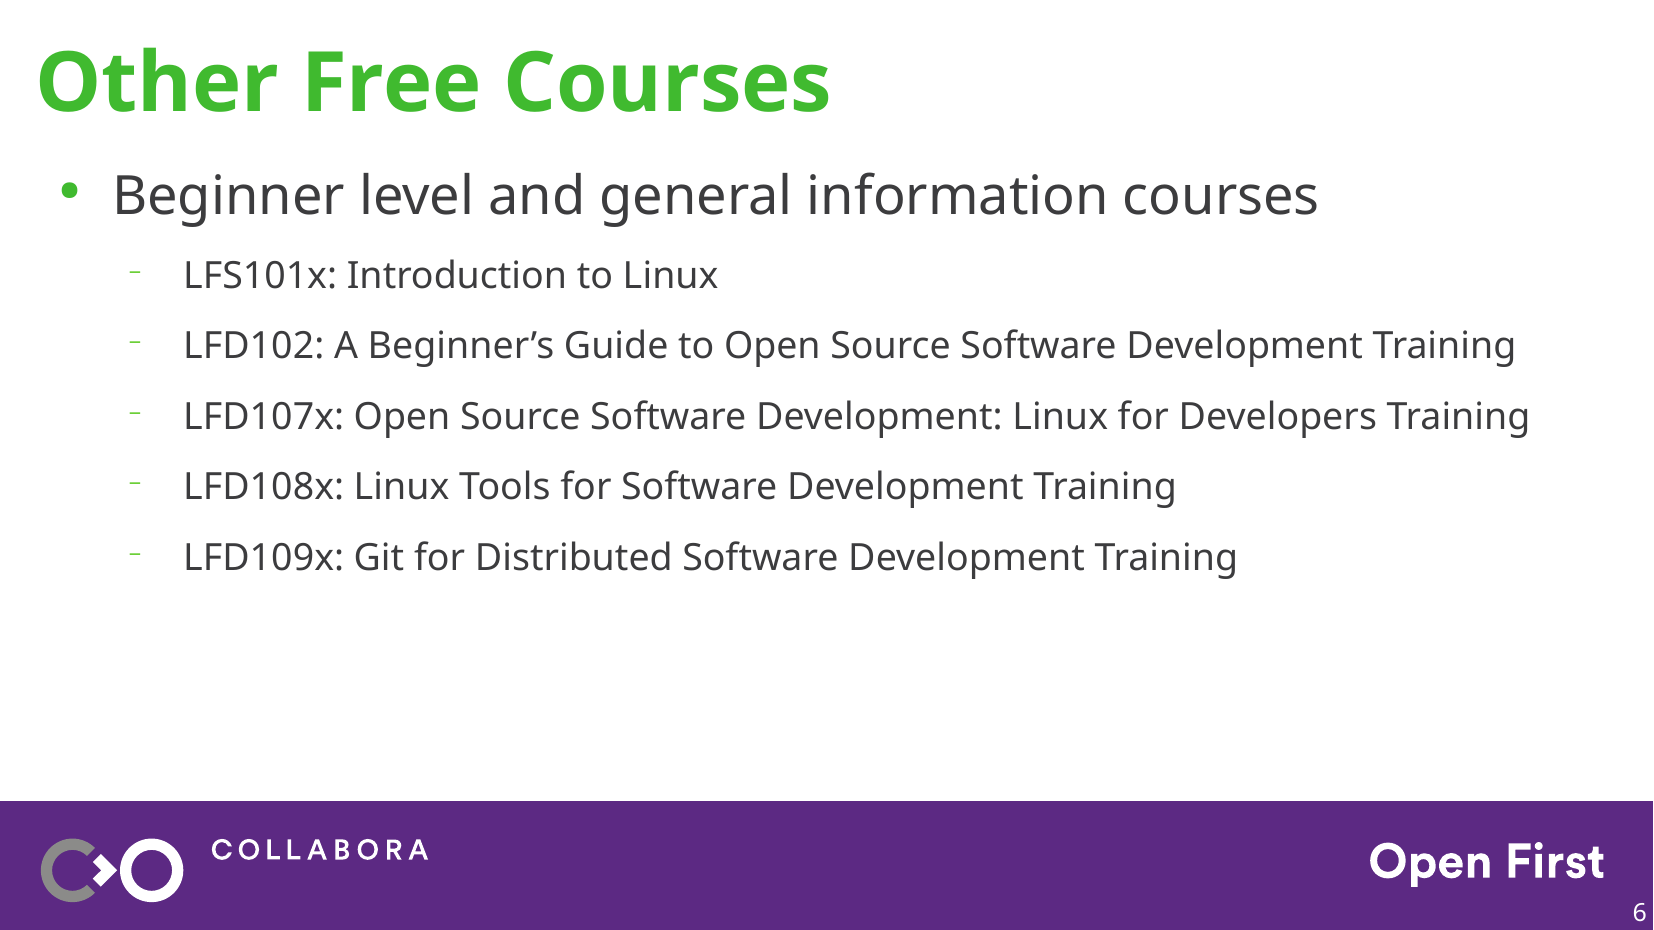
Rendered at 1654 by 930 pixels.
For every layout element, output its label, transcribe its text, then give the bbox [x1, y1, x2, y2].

list Beginner level and general information courses LFS101x: Introduction to Linux LFD102: A Beginner’s Guide to Open Source Software Development Training LFD107x: Open Source Software Development: Linux for Developers Training LFD108x: Linux Tools for Software Development Training LFD109x: Git for Distributed Software Development Training [41, 160, 1613, 804]
title Other Free Courses [35, 28, 1608, 192]
